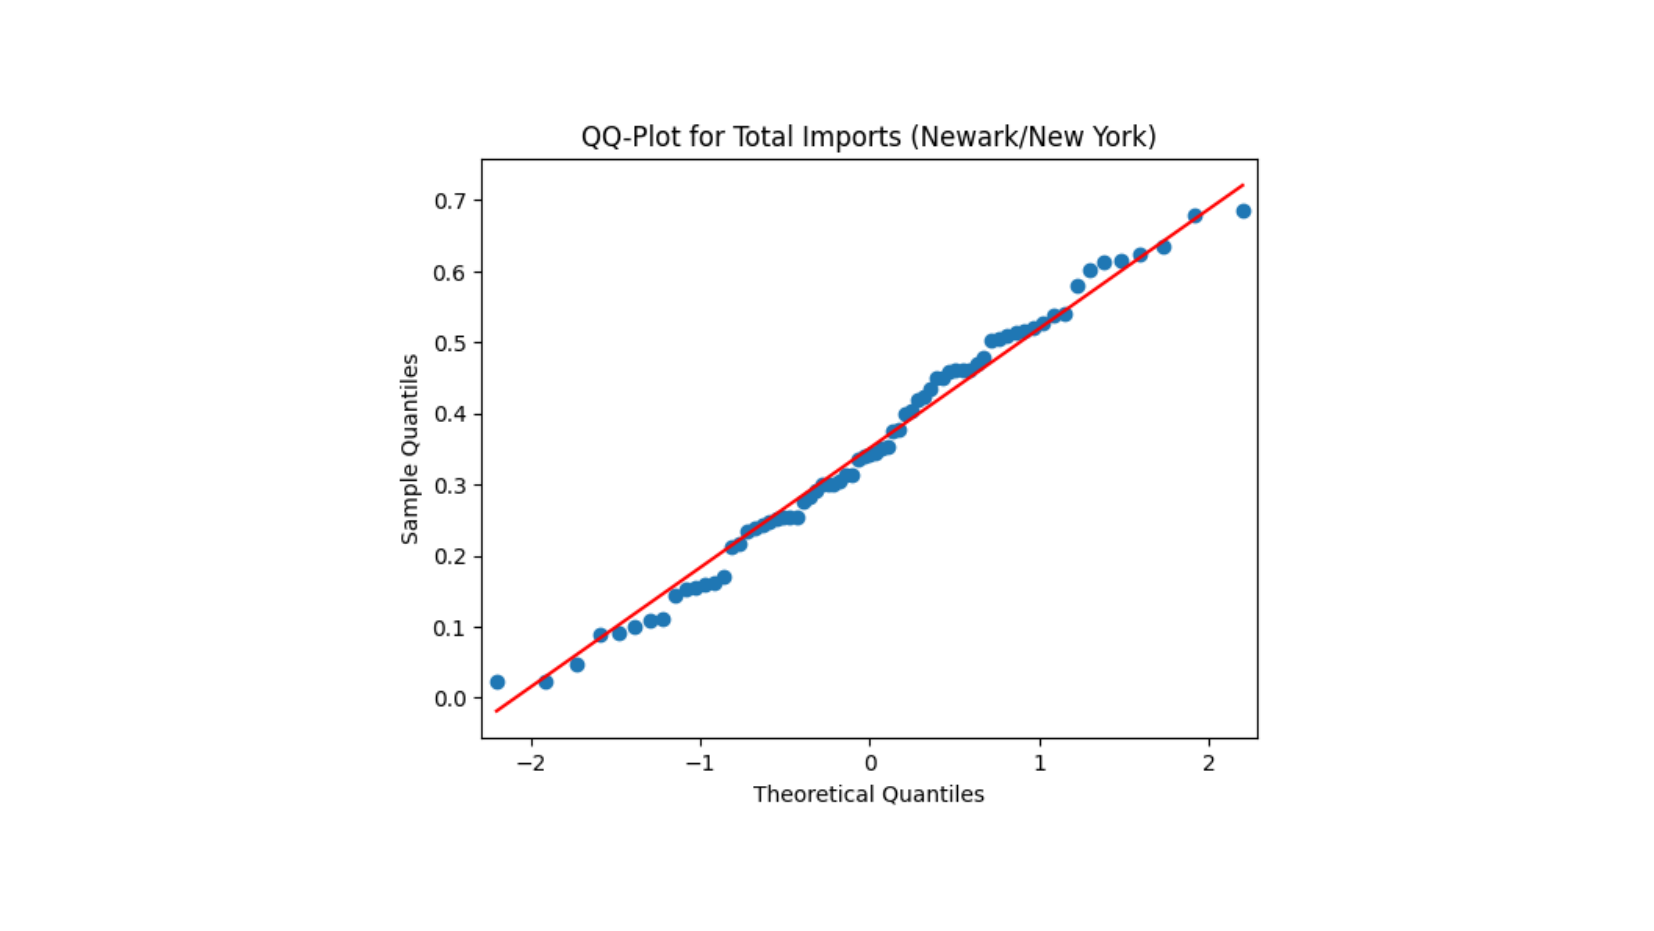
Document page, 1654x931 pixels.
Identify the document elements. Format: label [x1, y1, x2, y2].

picture [386, 109, 1273, 821]
